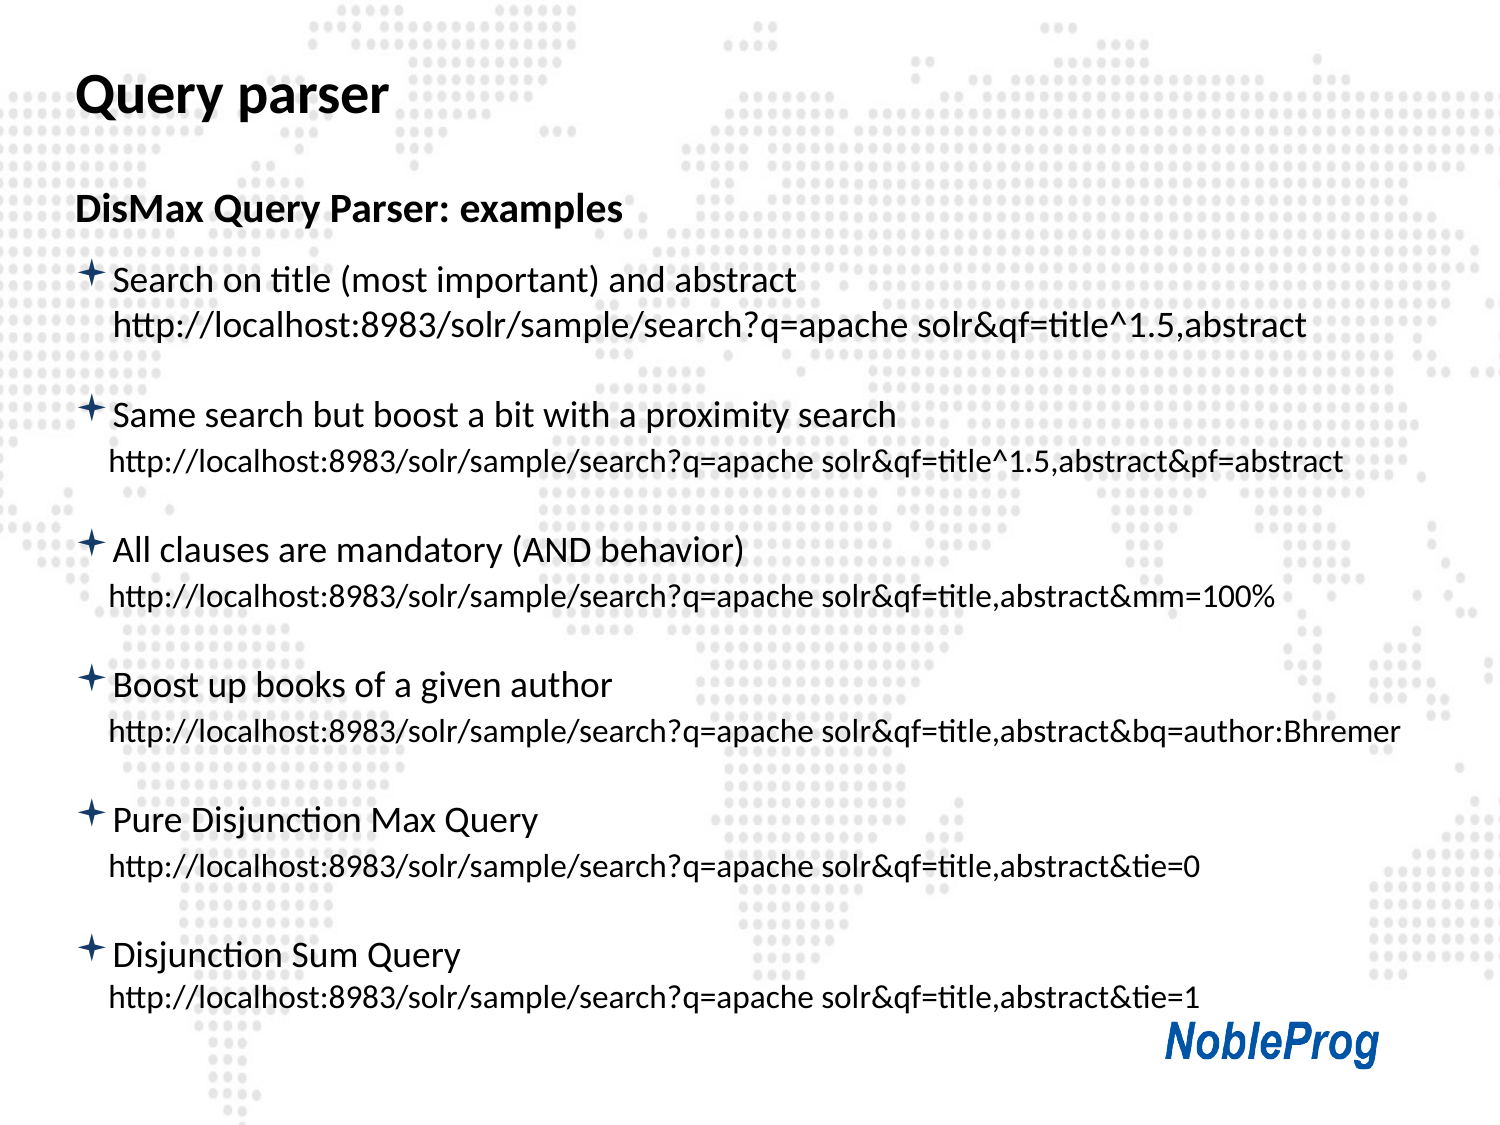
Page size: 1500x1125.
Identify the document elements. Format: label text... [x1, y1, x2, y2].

text_box Query parser [75, 55, 1425, 180]
text_box DisMax Query Parser: examples [75, 180, 1425, 255]
text_box Search on title (most important) and abstract http://localhost:8983/solr/sample/search?q=apache solr&qf=title^1.5,abstract Same search but boost a bit with a proximity search http://localhost:8983/solr/sample/search?q=apache solr&qf=title^1.5,abstract&pf=abstract All clauses are mandatory (AND behavior) http://localhost:8983/solr/sample/search?q=apache solr&qf=title,abstract&mm=100% Boost up books of a given author http://localhost:8983/solr/sample/search?q=apache solr&qf=title,abstract&bq=author:Bhremer Pure Disjunction Max Query http://localhost:8983/solr/sample/search?q=apache solr&qf=title,abstract&tie=0 Disjunction Sum Query http://localhost:8983/solr/sample/search?q=apache solr&qf=title,abstract&tie=1 [75, 255, 1425, 906]
picture [0, 0, 1500, 1125]
